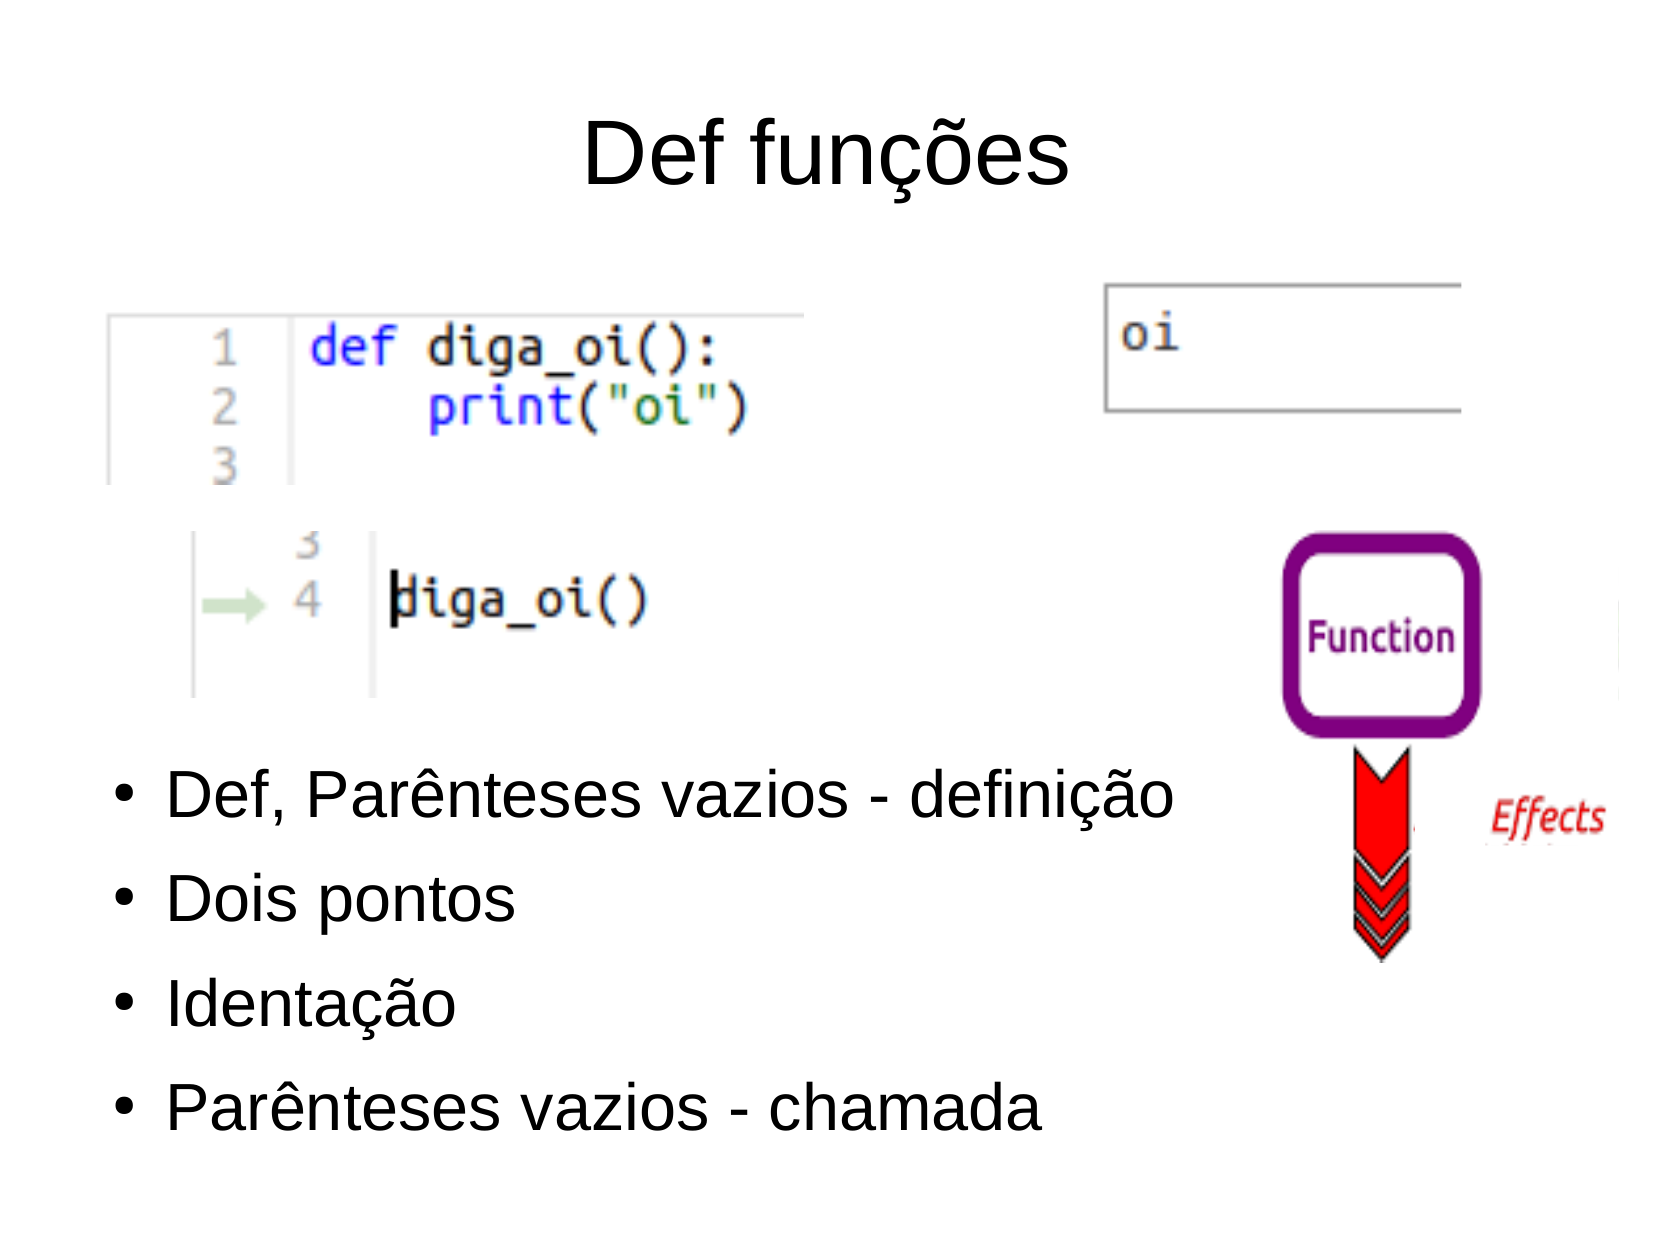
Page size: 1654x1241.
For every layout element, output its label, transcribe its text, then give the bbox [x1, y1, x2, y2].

title Def funções [82, 49, 1571, 257]
picture [1275, 530, 1619, 981]
picture [153, 531, 707, 698]
list Def, Parênteses vazios - definição Dois pontos Identação Parênteses vazios - chamada [94, 757, 1583, 1241]
picture [1086, 274, 1462, 485]
picture [75, 289, 804, 485]
